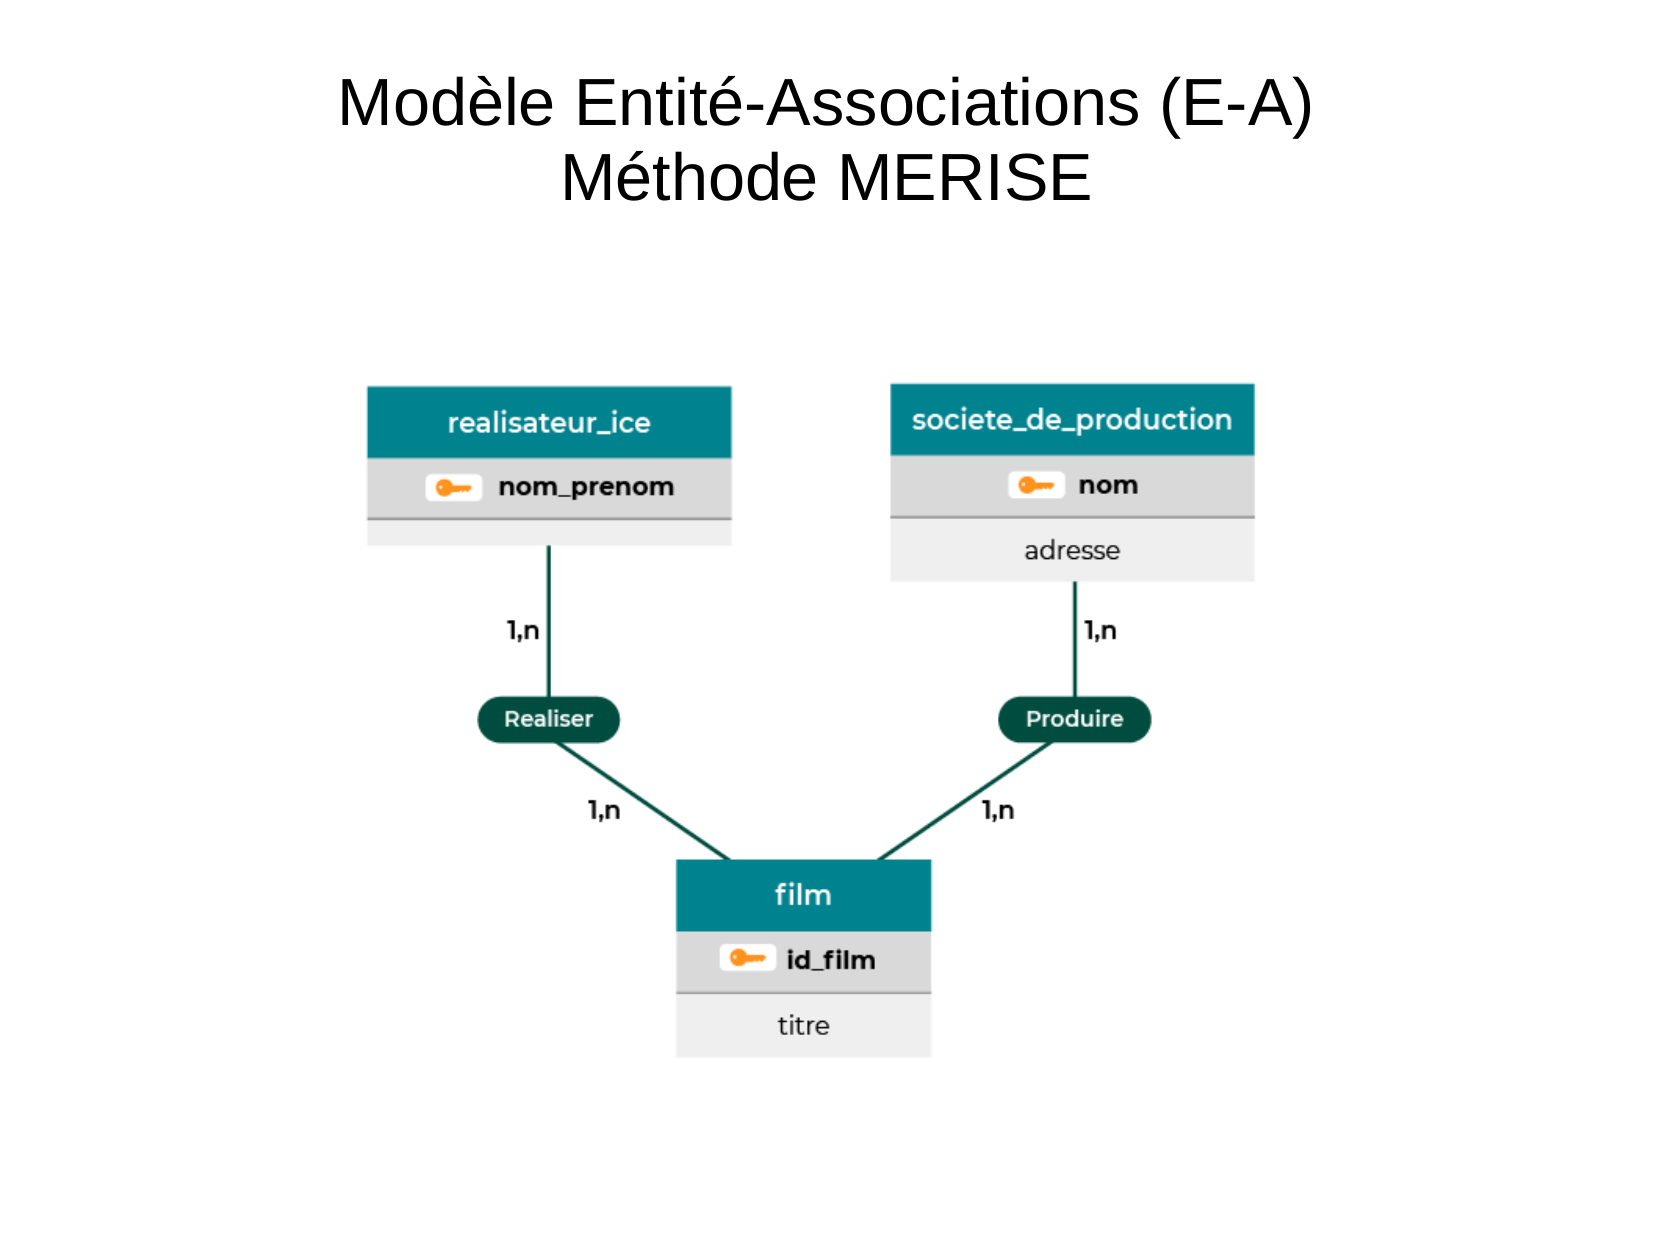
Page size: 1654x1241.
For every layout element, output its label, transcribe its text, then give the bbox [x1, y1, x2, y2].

subtitle Modèle Entité-Associations (E-A) Méthode MERISE [82, 47, 1571, 308]
picture [271, 300, 1360, 1146]
